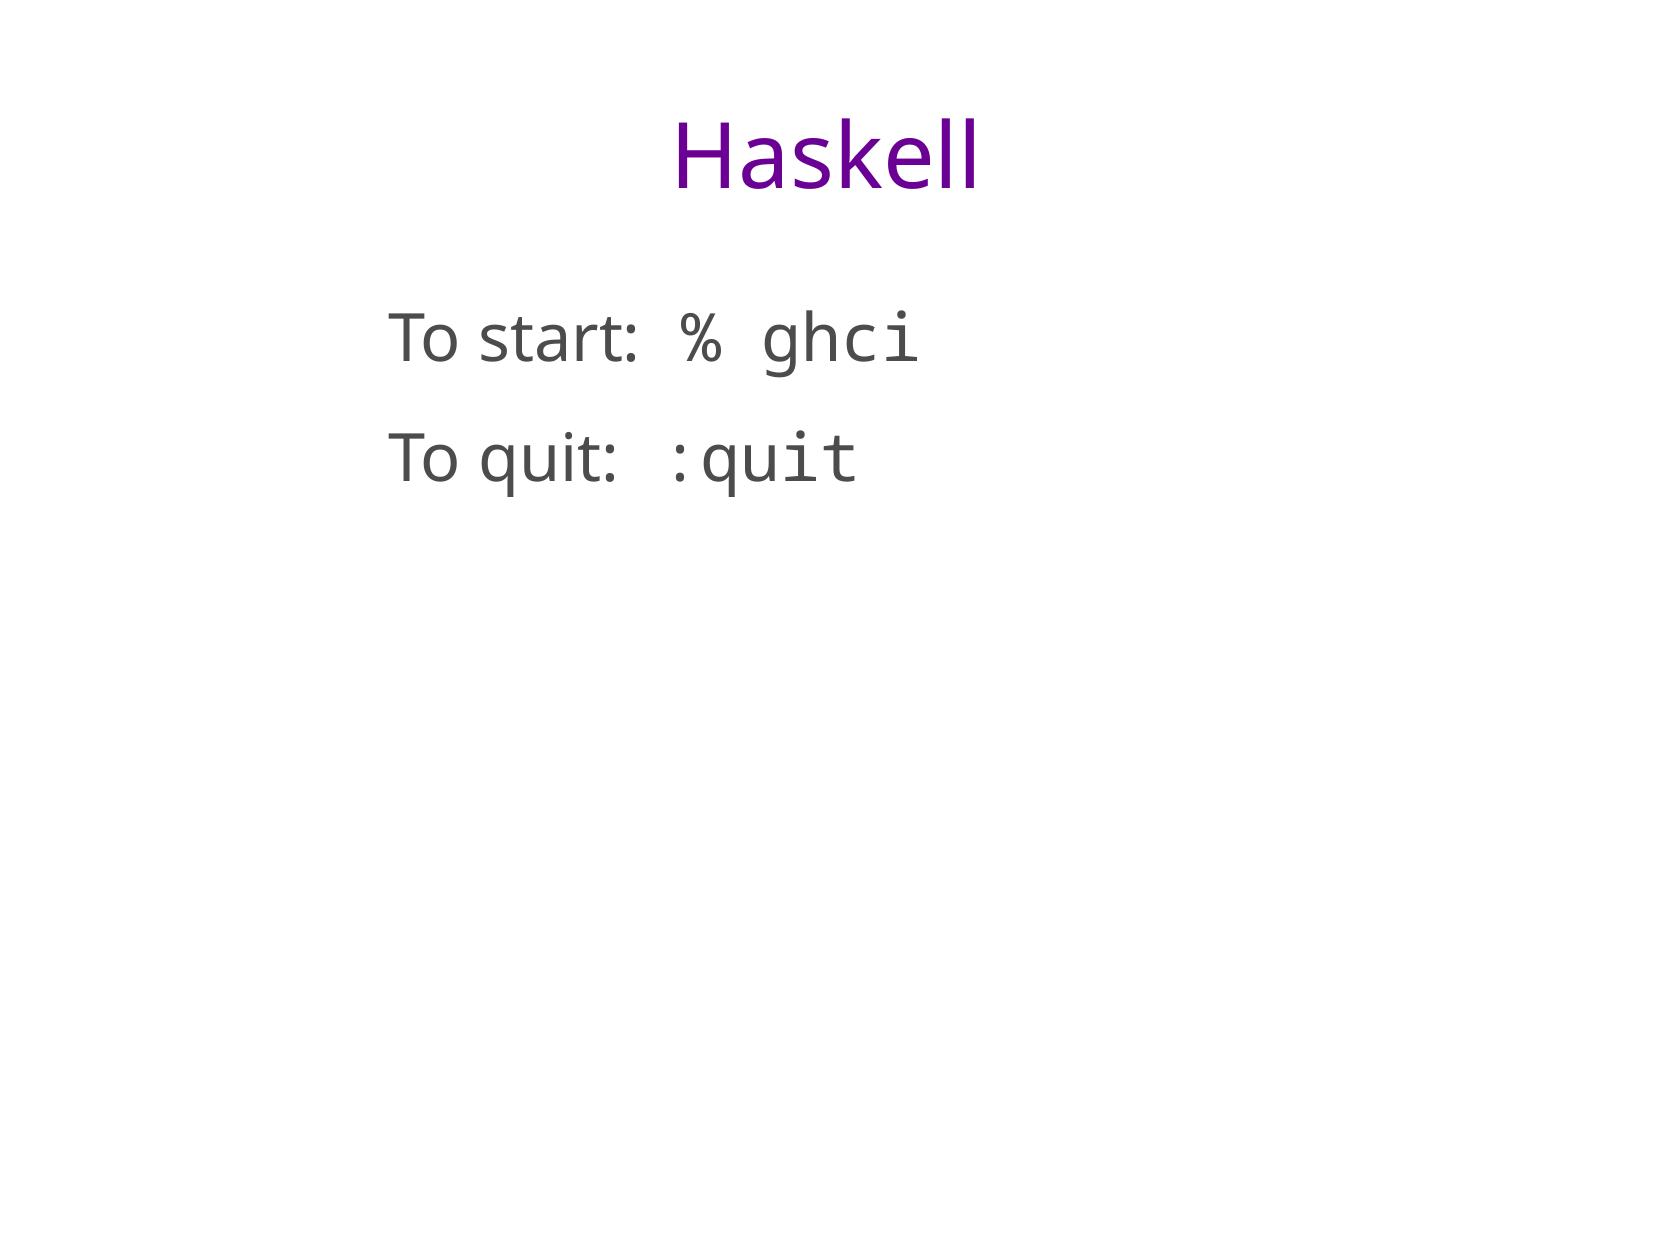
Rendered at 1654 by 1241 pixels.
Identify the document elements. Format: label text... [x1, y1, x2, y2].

list To start: % ghci To quit: :quit [317, 290, 1337, 1010]
title Haskell [82, 49, 1571, 257]
